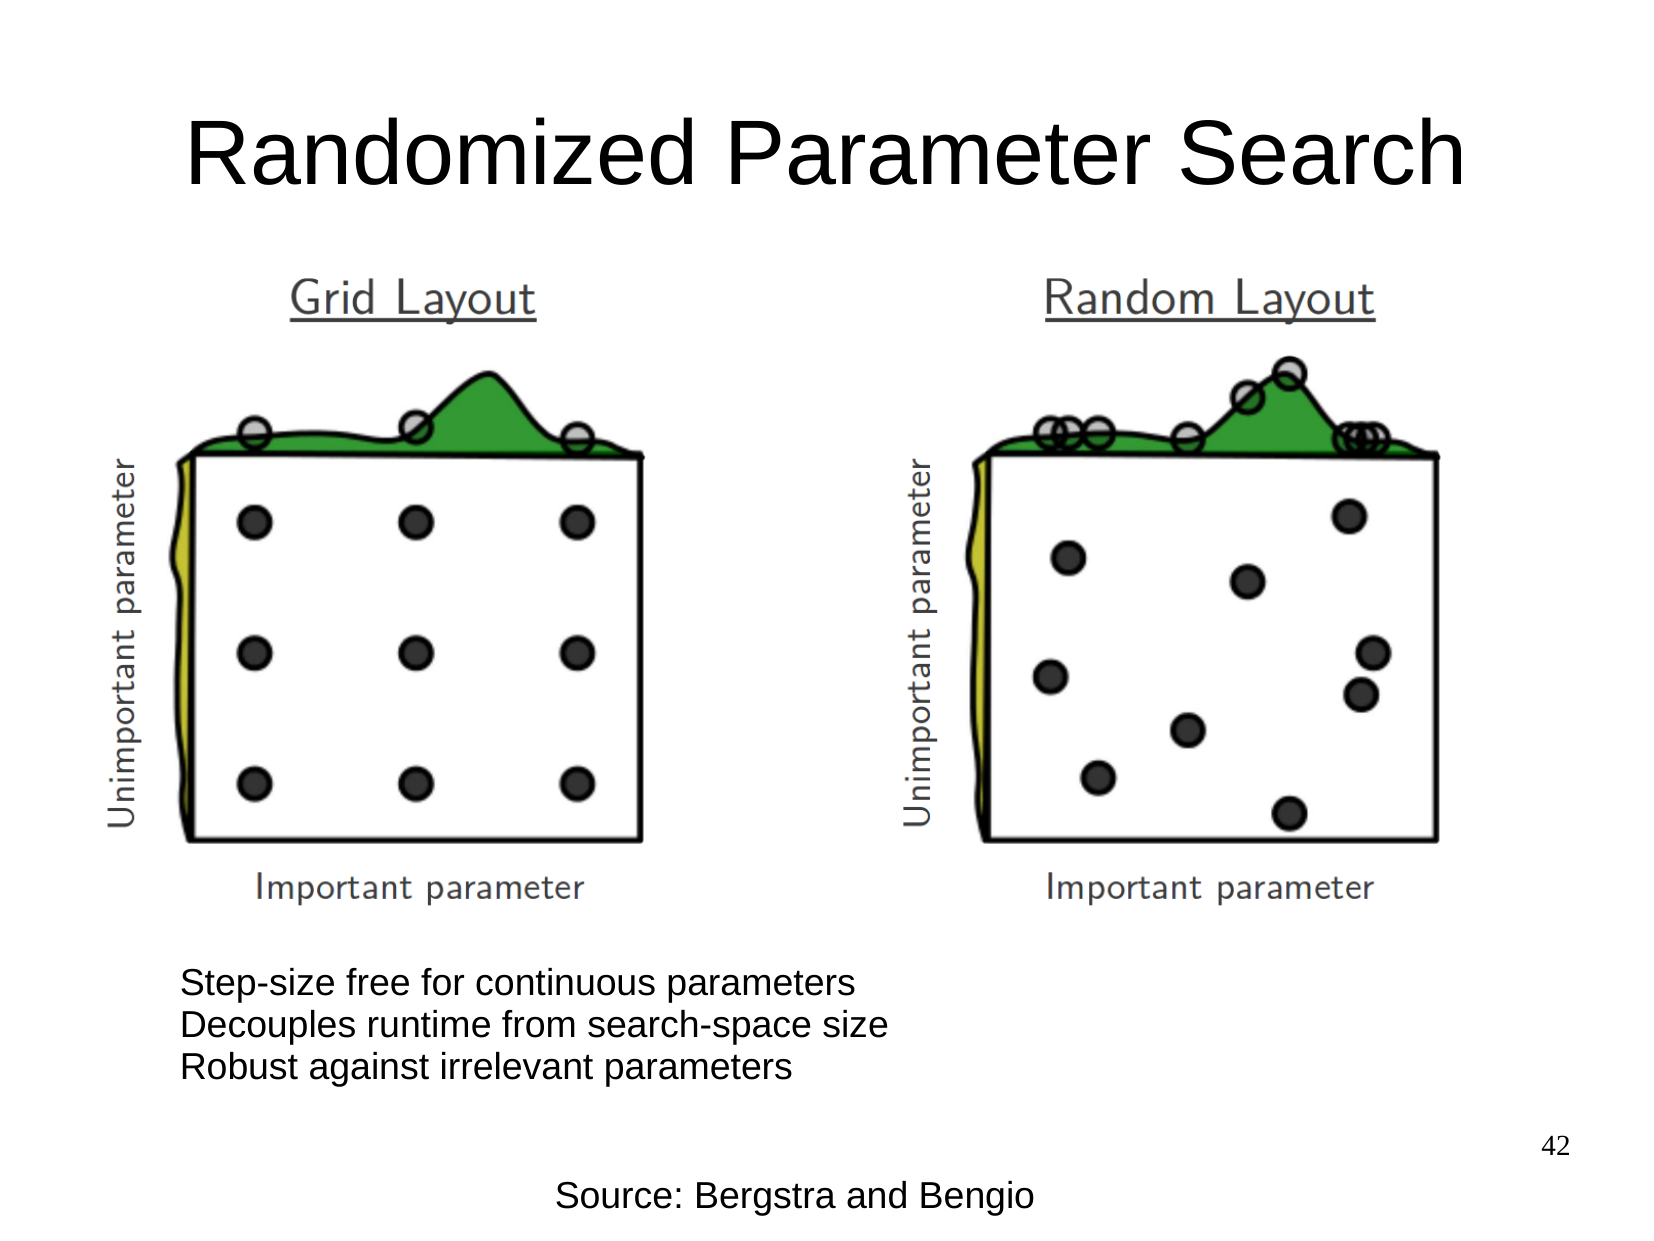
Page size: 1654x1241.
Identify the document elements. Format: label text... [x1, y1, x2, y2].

text_box Source: Bergstra and Bengio [540, 1166, 1051, 1224]
text_box Step-size free for continuous parameters Decouples runtime from search-space size Robust against irrelevant parameters [165, 954, 1471, 1096]
picture [11, 240, 1654, 916]
title Randomized Parameter Search [82, 49, 1571, 240]
